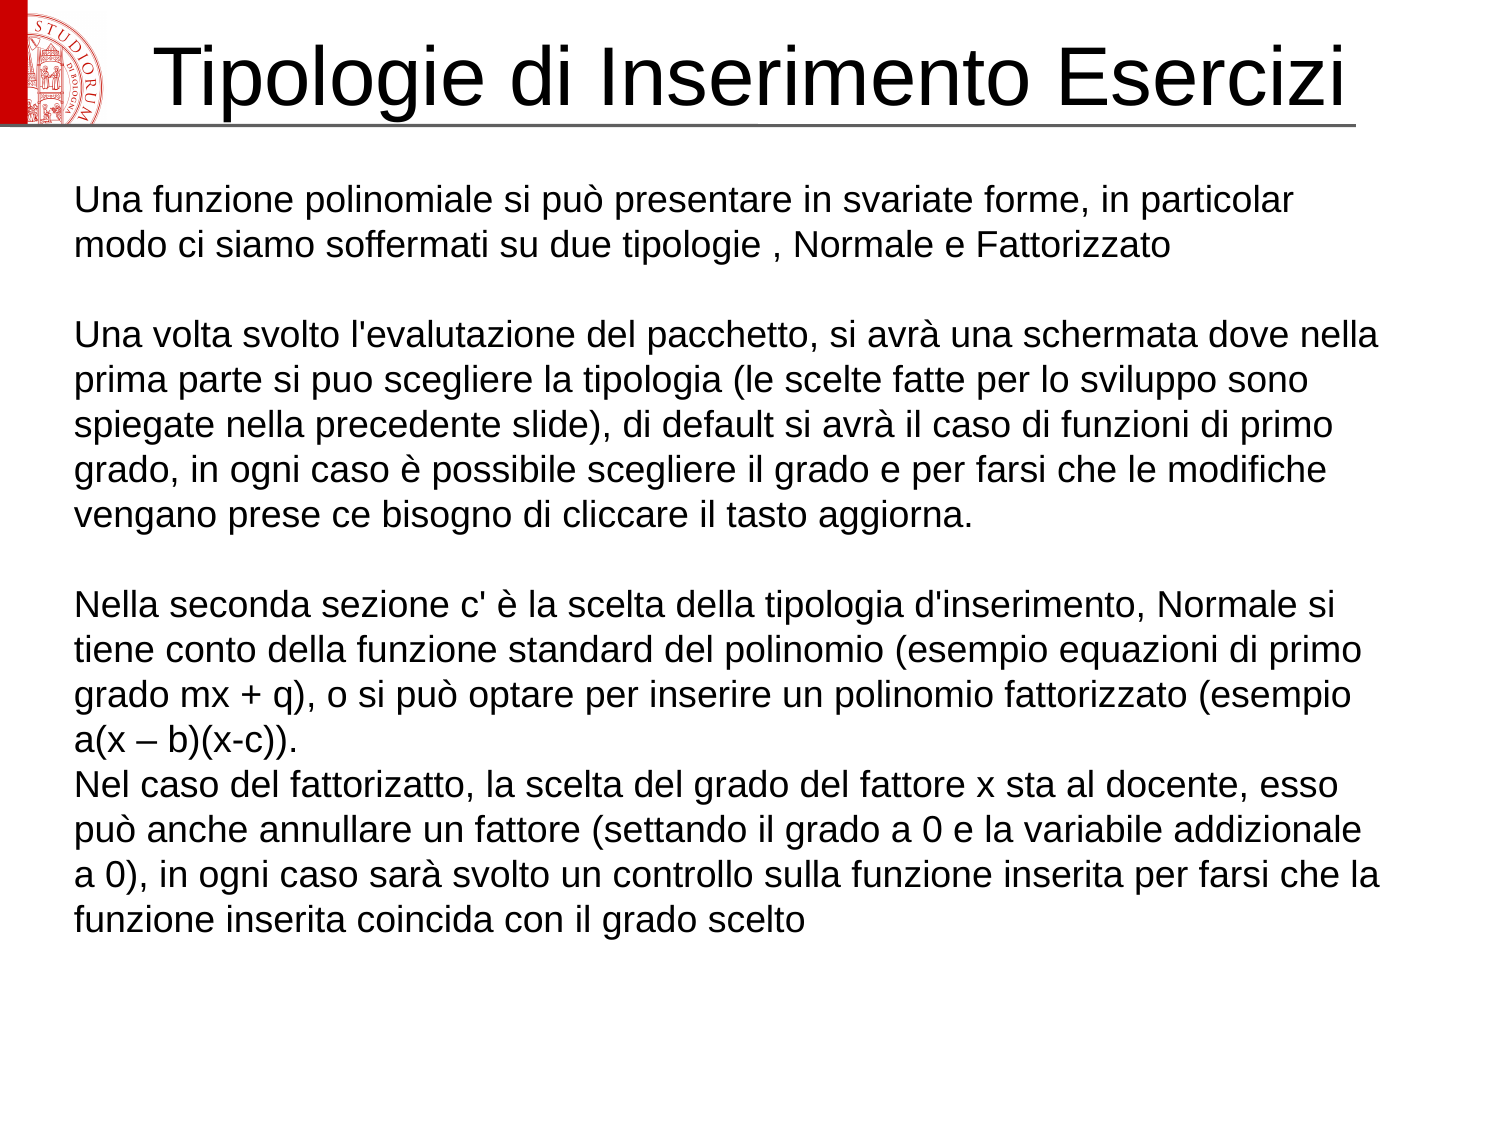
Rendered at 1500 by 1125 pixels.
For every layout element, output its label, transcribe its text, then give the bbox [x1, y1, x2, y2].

title Tipologie di Inserimento Esercizi [75, 7, 1425, 114]
list Una funzione polinomiale si può presentare in svariate forme, in particolar modo ci siamo soffermati su due tipologie , Normale e Fattorizzato Una volta svolto l'evalutazione del pacchetto, si avrà una schermata dove nella prima parte si puo scegliere la tipologia (le scelte fatte per lo sviluppo sono spiegate nella precedente slide), di default si avrà il caso di funzioni di primo grado, in ogni caso è possibile scegliere il grado e per farsi che le modifiche vengano prese ce bisogno di cliccare il tasto aggiorna. Nella seconda sezione c' è la scelta della tipologia d'inserimento, Normale si tiene conto della funzione standard del polinomio (esempio equazioni di primo grado mx + q), o si può optare per inserire un polinomio fattorizzato (esempio a(x – b)(x-c)). Nel caso del fattorizatto, la scelta del grado del fattore x sta al docente, esso può anche annullare un fattore (settando il grado a 0 e la variabile addizionale a 0), in ogni caso sarà svolto un controllo sulla funzione inserita per farsi che la funzione inserita coincida con il grado scelto [59, 159, 1409, 1004]
picture [28, 11, 107, 123]
